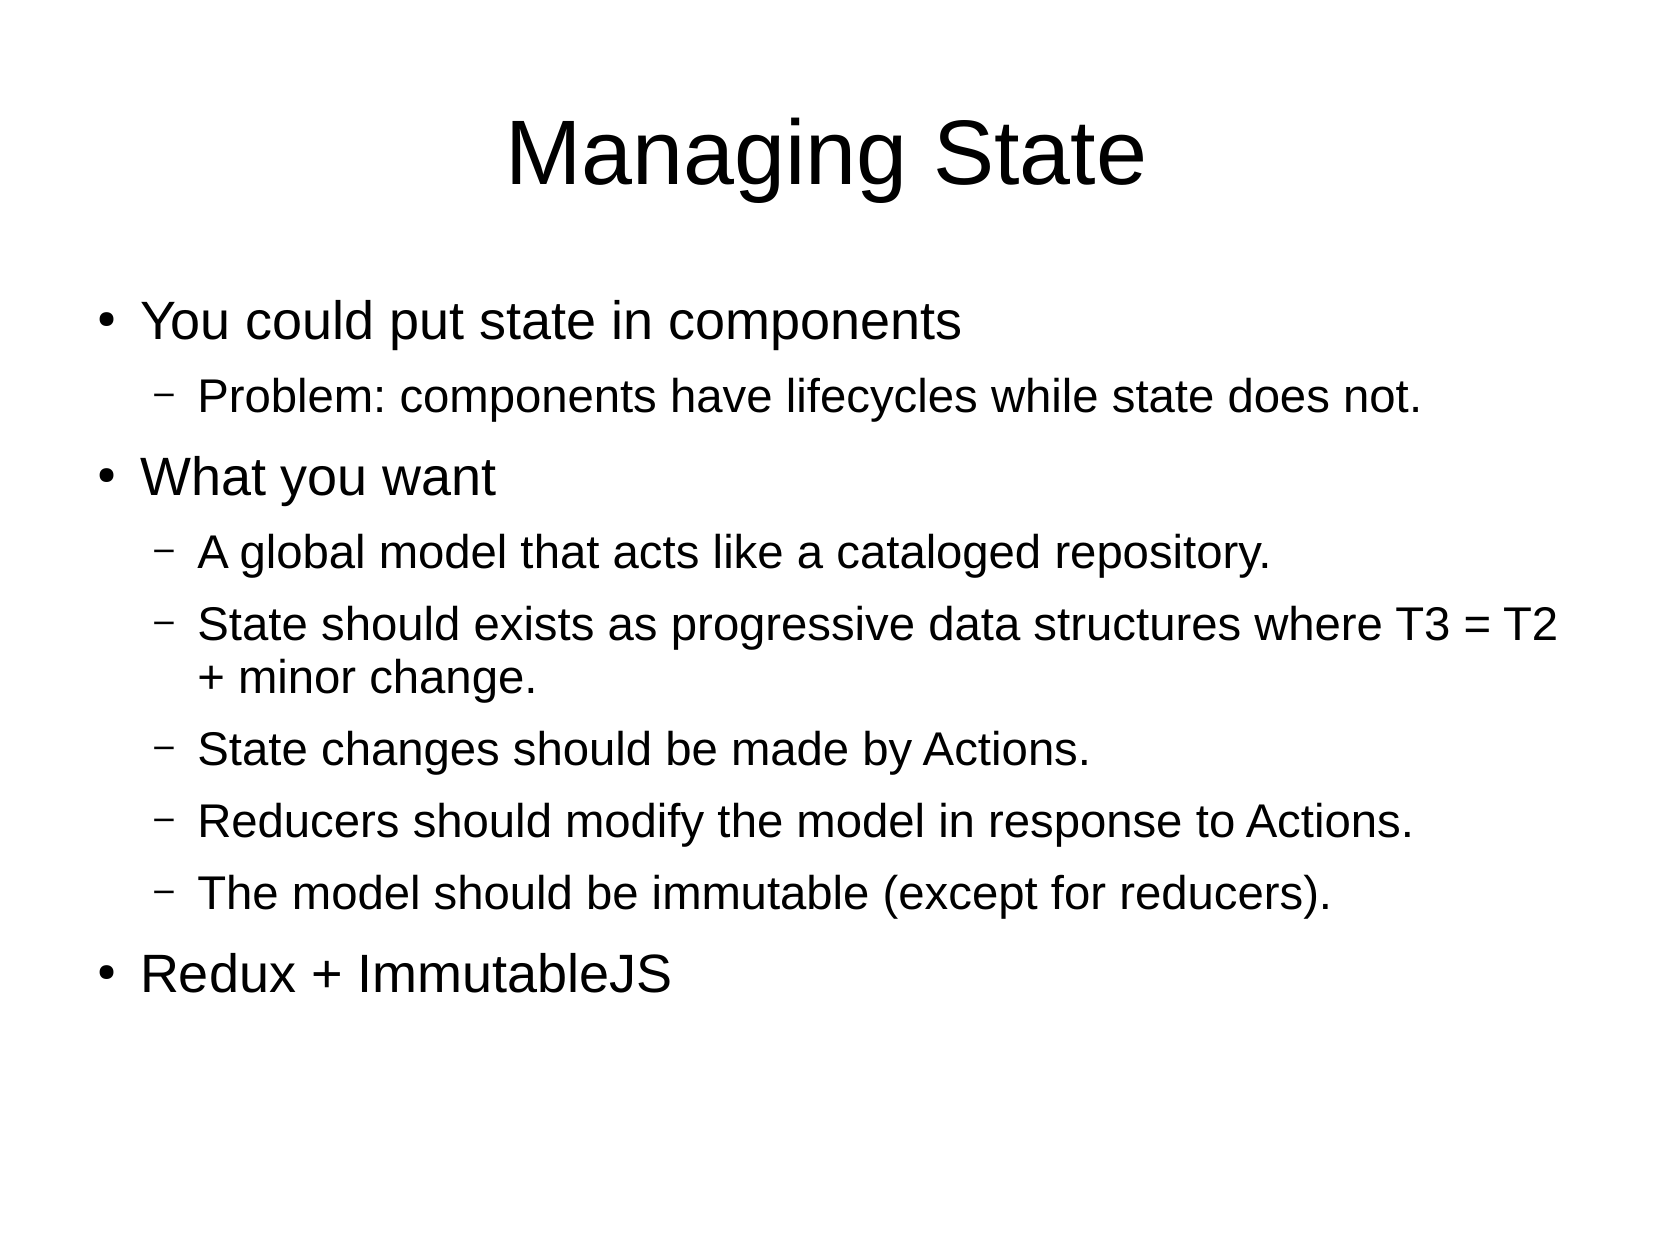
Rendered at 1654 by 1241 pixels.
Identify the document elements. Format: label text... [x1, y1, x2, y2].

list You could put state in components Problem: components have lifecycles while state does not. What you want A global model that acts like a cataloged repository. State should exists as progressive data structures where T3 = T2 + minor change. State changes should be made by Actions. Reducers should modify the model in response to Actions. The model should be immutable (except for reducers). Redux + ImmutableJS [82, 290, 1571, 1010]
title Managing State [82, 49, 1571, 257]
